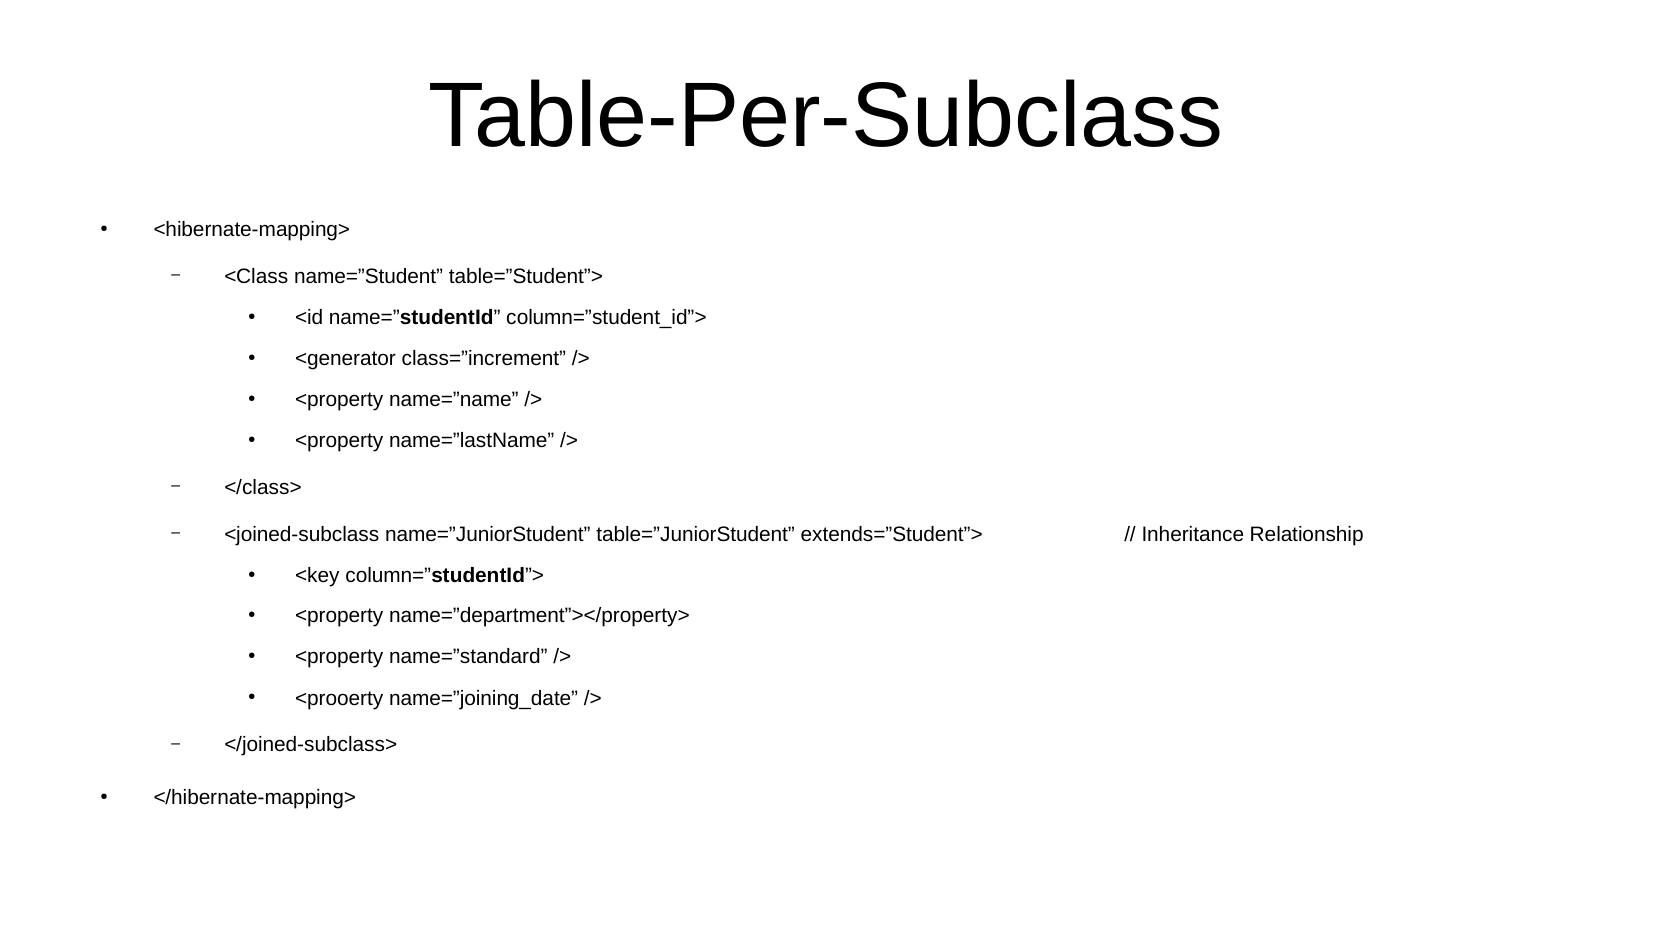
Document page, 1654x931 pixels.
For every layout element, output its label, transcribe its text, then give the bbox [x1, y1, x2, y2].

title Table-Per-Subclass [82, 37, 1571, 193]
list <hibernate-mapping> <Class name=”Student” table=”Student”> <id name=”studentId” column=”student_id”> <generator class=”increment” /> <property name=”name” /> <property name=”lastName” /> </class> <joined-subclass name=”JuniorStudent” table=”JuniorStudent” extends=”Student”> // Inheritance Relationship <key column=”studentId”> <property name=”department”></property> <property name=”standard” /> <prooerty name=”joining_date” /> </joined-subclass> </hibernate-mapping> [82, 217, 1571, 912]
